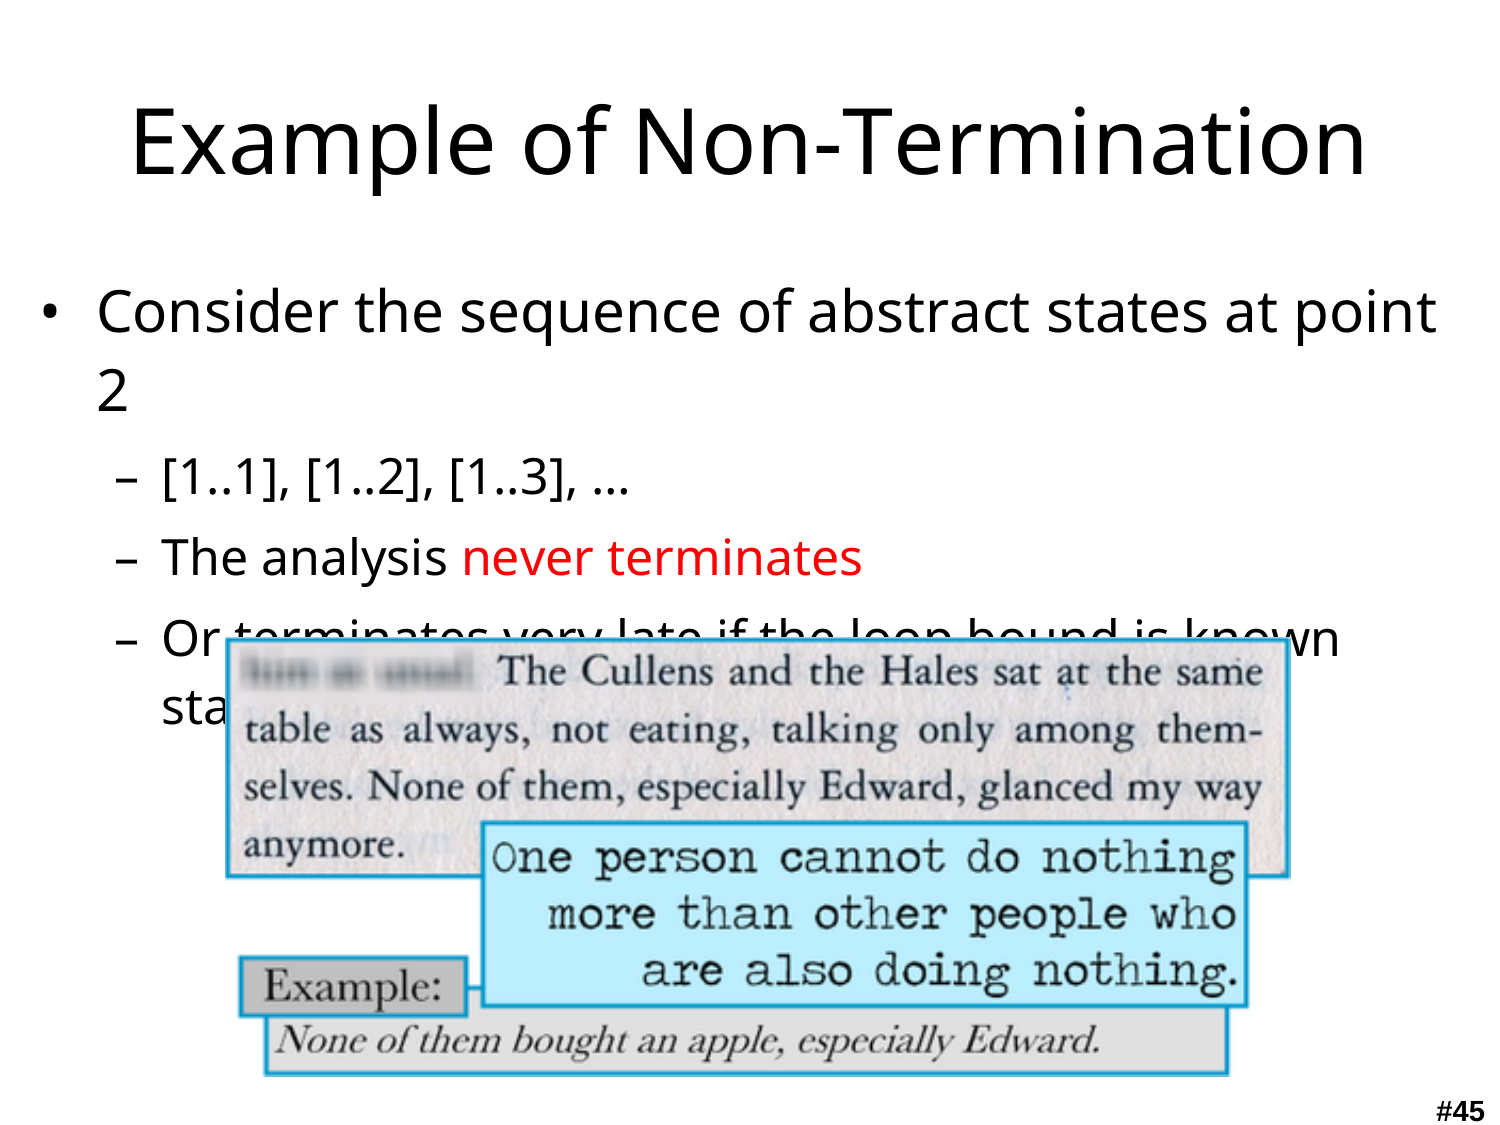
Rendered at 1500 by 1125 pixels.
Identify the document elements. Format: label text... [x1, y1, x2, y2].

list Consider the sequence of abstract states at point 2 [1..1], [1..2], [1..3], … The analysis never terminates Or terminates very late if the loop bound is known statically [24, 262, 1476, 1101]
title Example of Non-Termination [24, 45, 1476, 233]
picture [225, 637, 1291, 1077]
